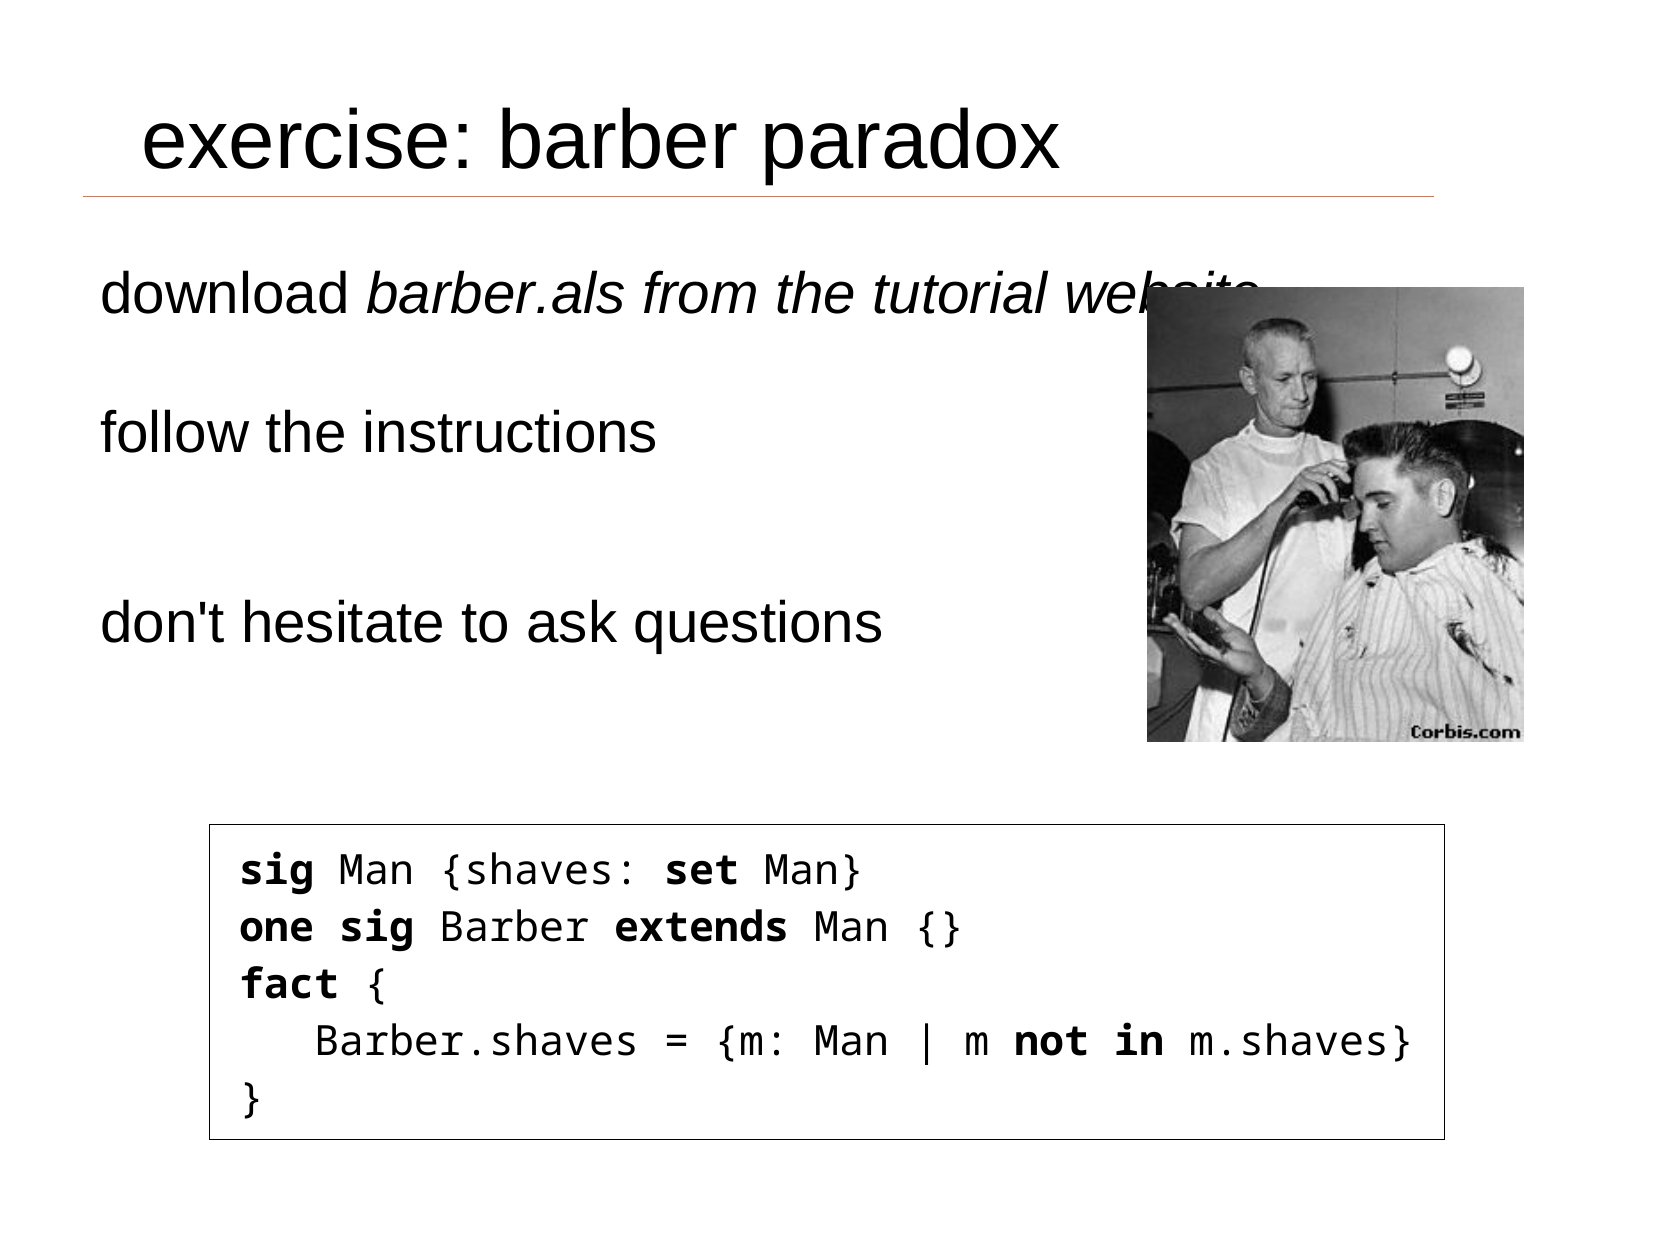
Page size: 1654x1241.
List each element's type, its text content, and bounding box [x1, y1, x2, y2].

title exercise: barber paradox [141, 86, 1604, 193]
list download barber.als from the tutorial website follow the instructions don't hesitate to ask questions [82, 261, 1571, 1120]
list download barber.als from the tutorial website follow the instructions don't hesitate to ask questions [210, 825, 1444, 1120]
picture [1147, 287, 1524, 742]
text_box sig Man {shaves: set Man} one sig Barber extends Man {} fact { Barber.shaves = {m: Man | m not in m.shaves} } [209, 824, 1425, 1116]
